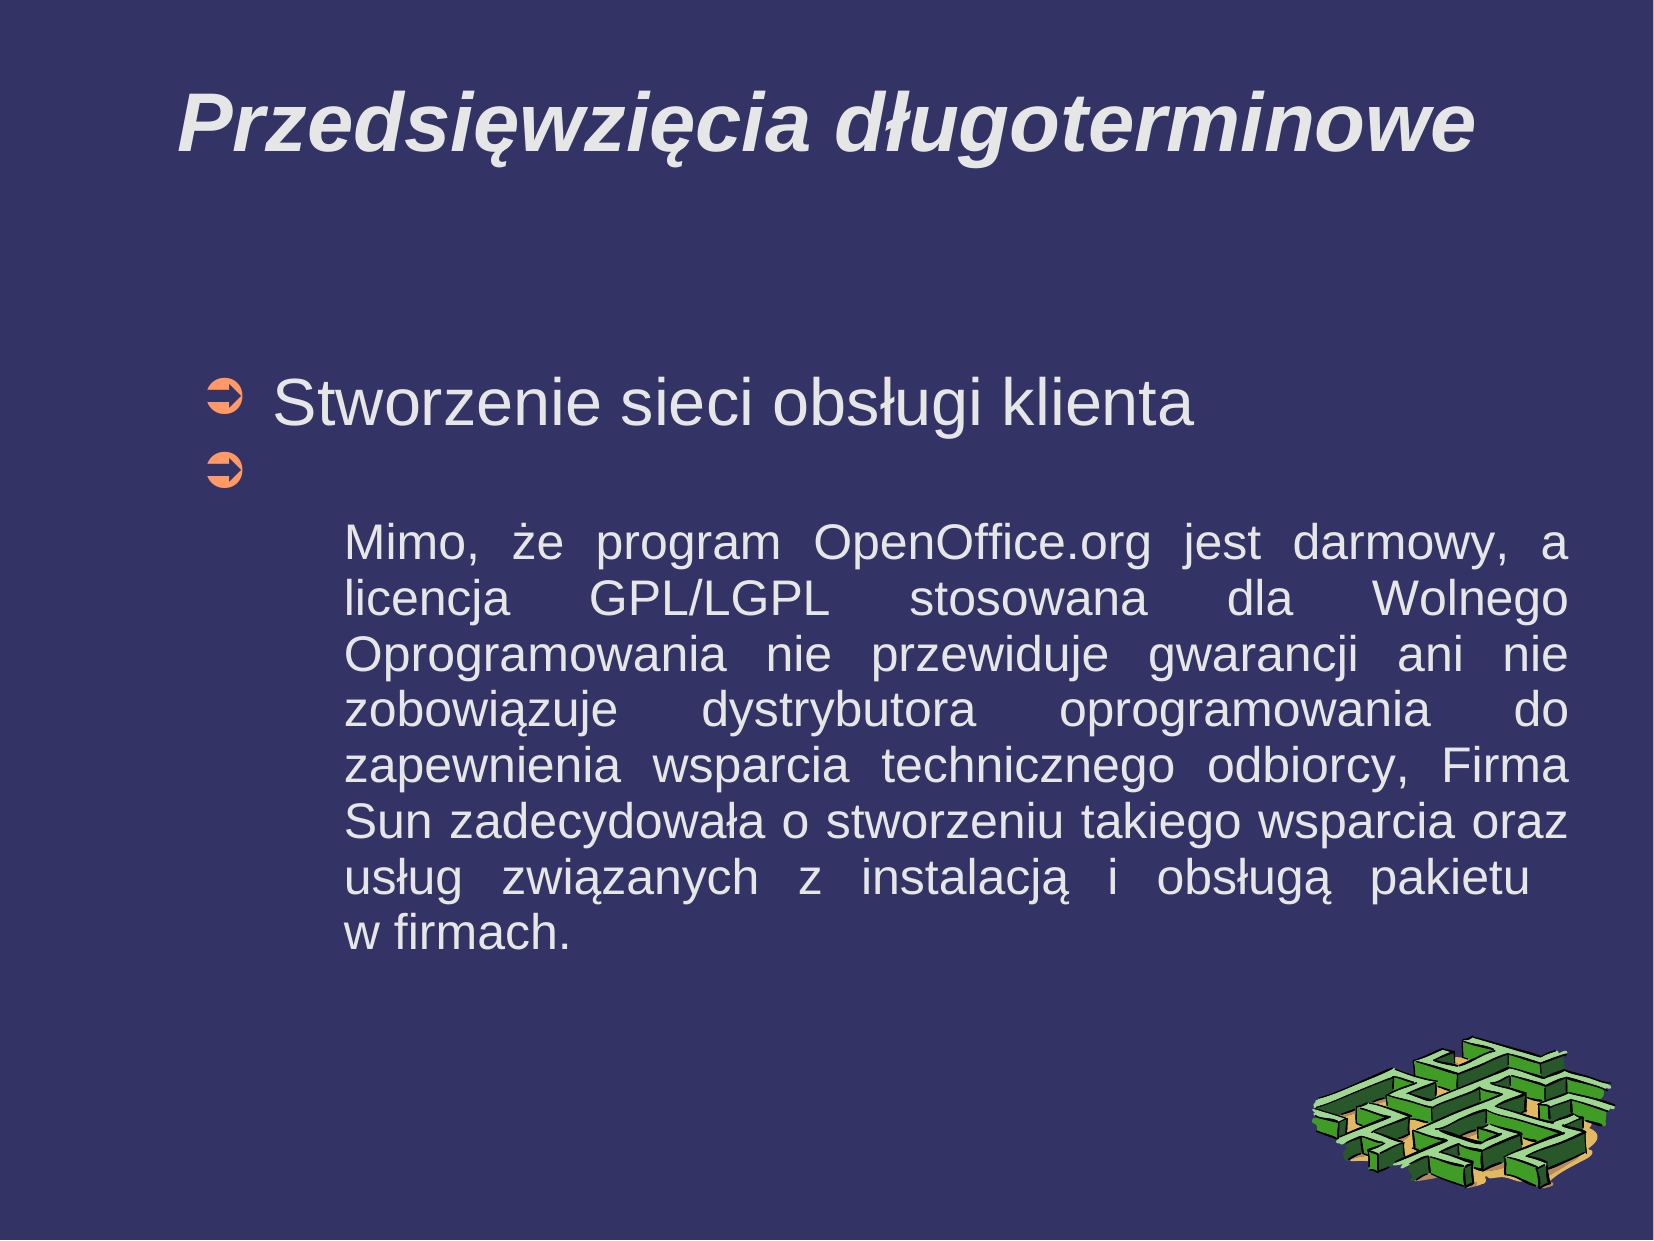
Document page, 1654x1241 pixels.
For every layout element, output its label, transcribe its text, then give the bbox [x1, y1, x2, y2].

list Stworzenie sieci obsługi klienta Mimo, że program OpenOffice.org jest darmowy, a licencja GPL/LGPL stosowana dla Wolnego Oprogramowania nie przewiduje gwarancji ani nie zobowiązuje dystrybutora oprogramowania do zapewnienia wsparcia technicznego odbiorcy, Firma Sun zadecydowała o stworzeniu takiego wsparcia oraz usług związanych z instalacją i obsługą pakietu w firmach. [178, 364, 1570, 1147]
title Przedsięwzięcia długoterminowe [121, 19, 1534, 227]
